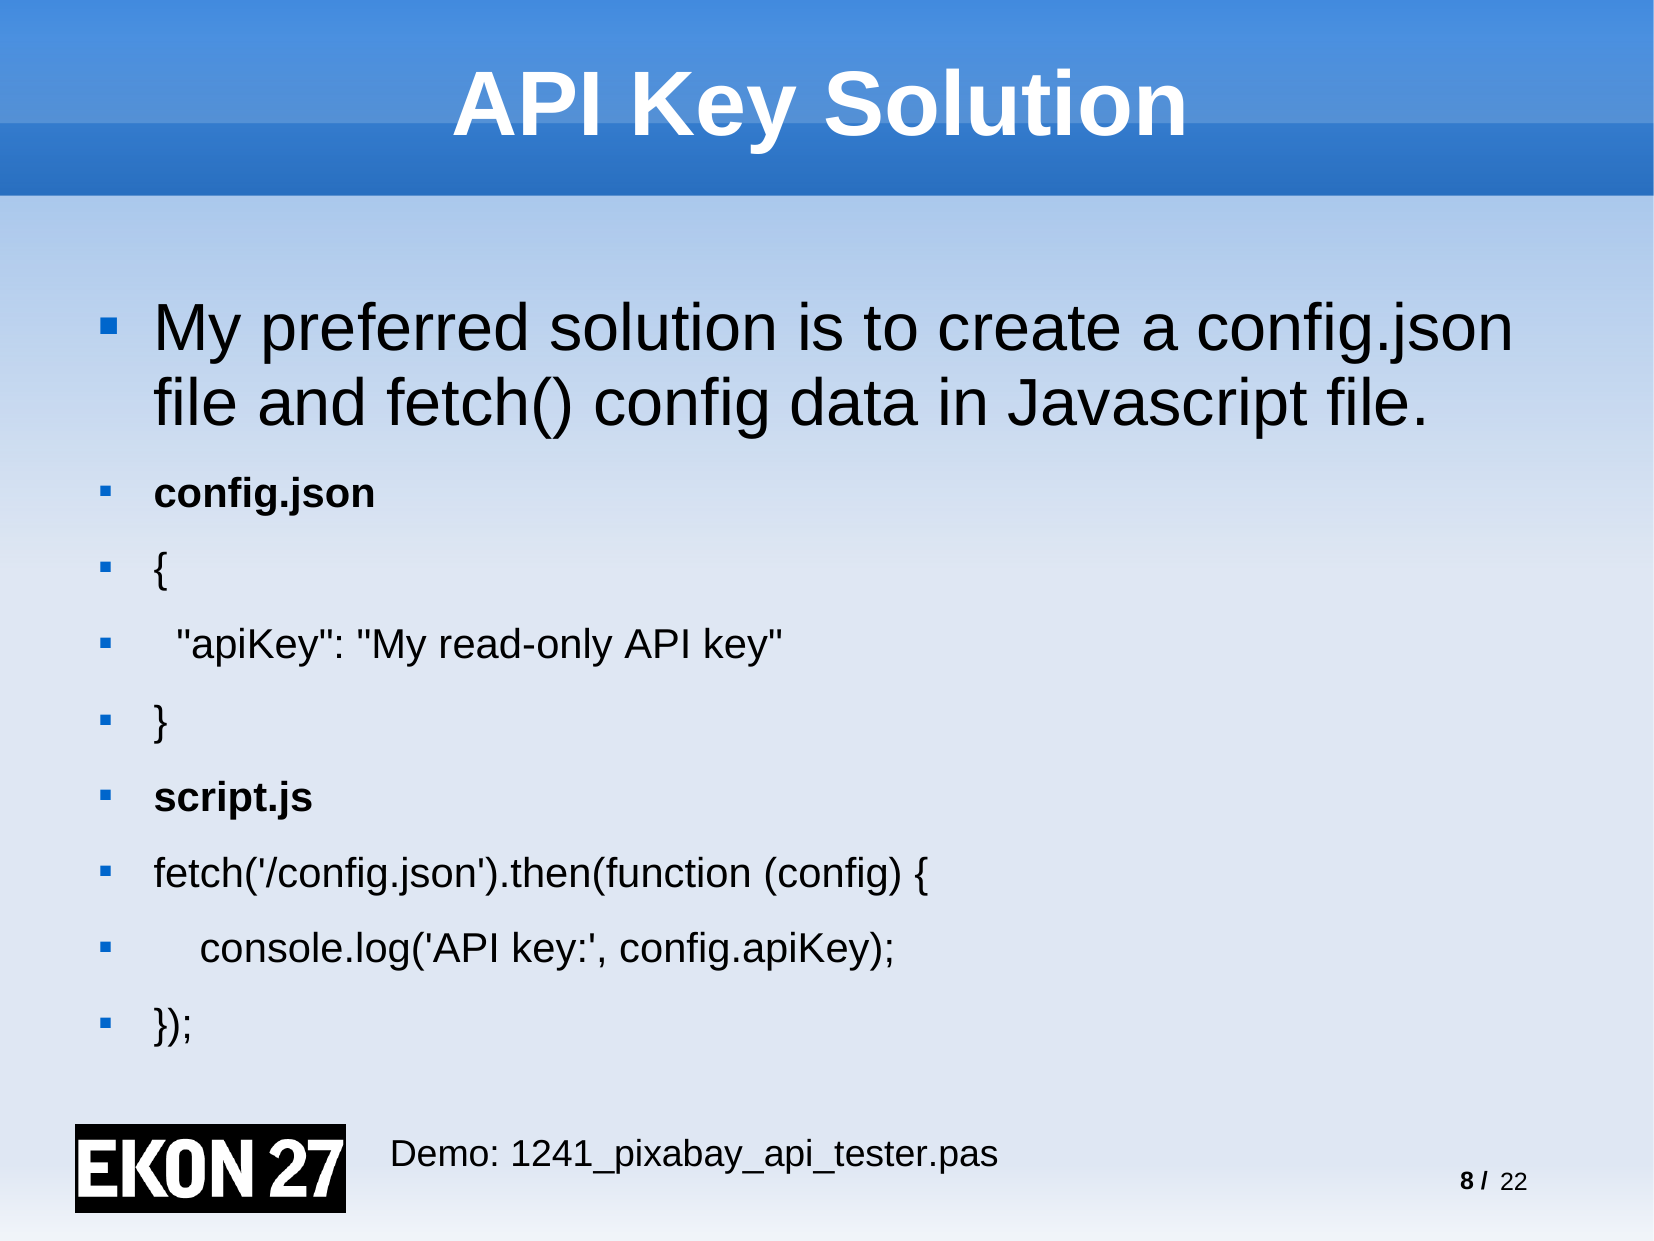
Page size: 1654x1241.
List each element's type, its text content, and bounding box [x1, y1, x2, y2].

list My preferred solution is to create a config.json file and fetch() config data in Javascript file. config.json { "apiKey": "My read-only API key" } script.js fetch('/config.json').then(function (config) { console.log('API key:', config.apiKey); }); [82, 290, 1571, 1094]
text_box Demo: 1241_pixabay_api_tester.pas [375, 1125, 1426, 1182]
title API Key Solution [76, 0, 1565, 208]
picture [0, 0, 1654, 1241]
